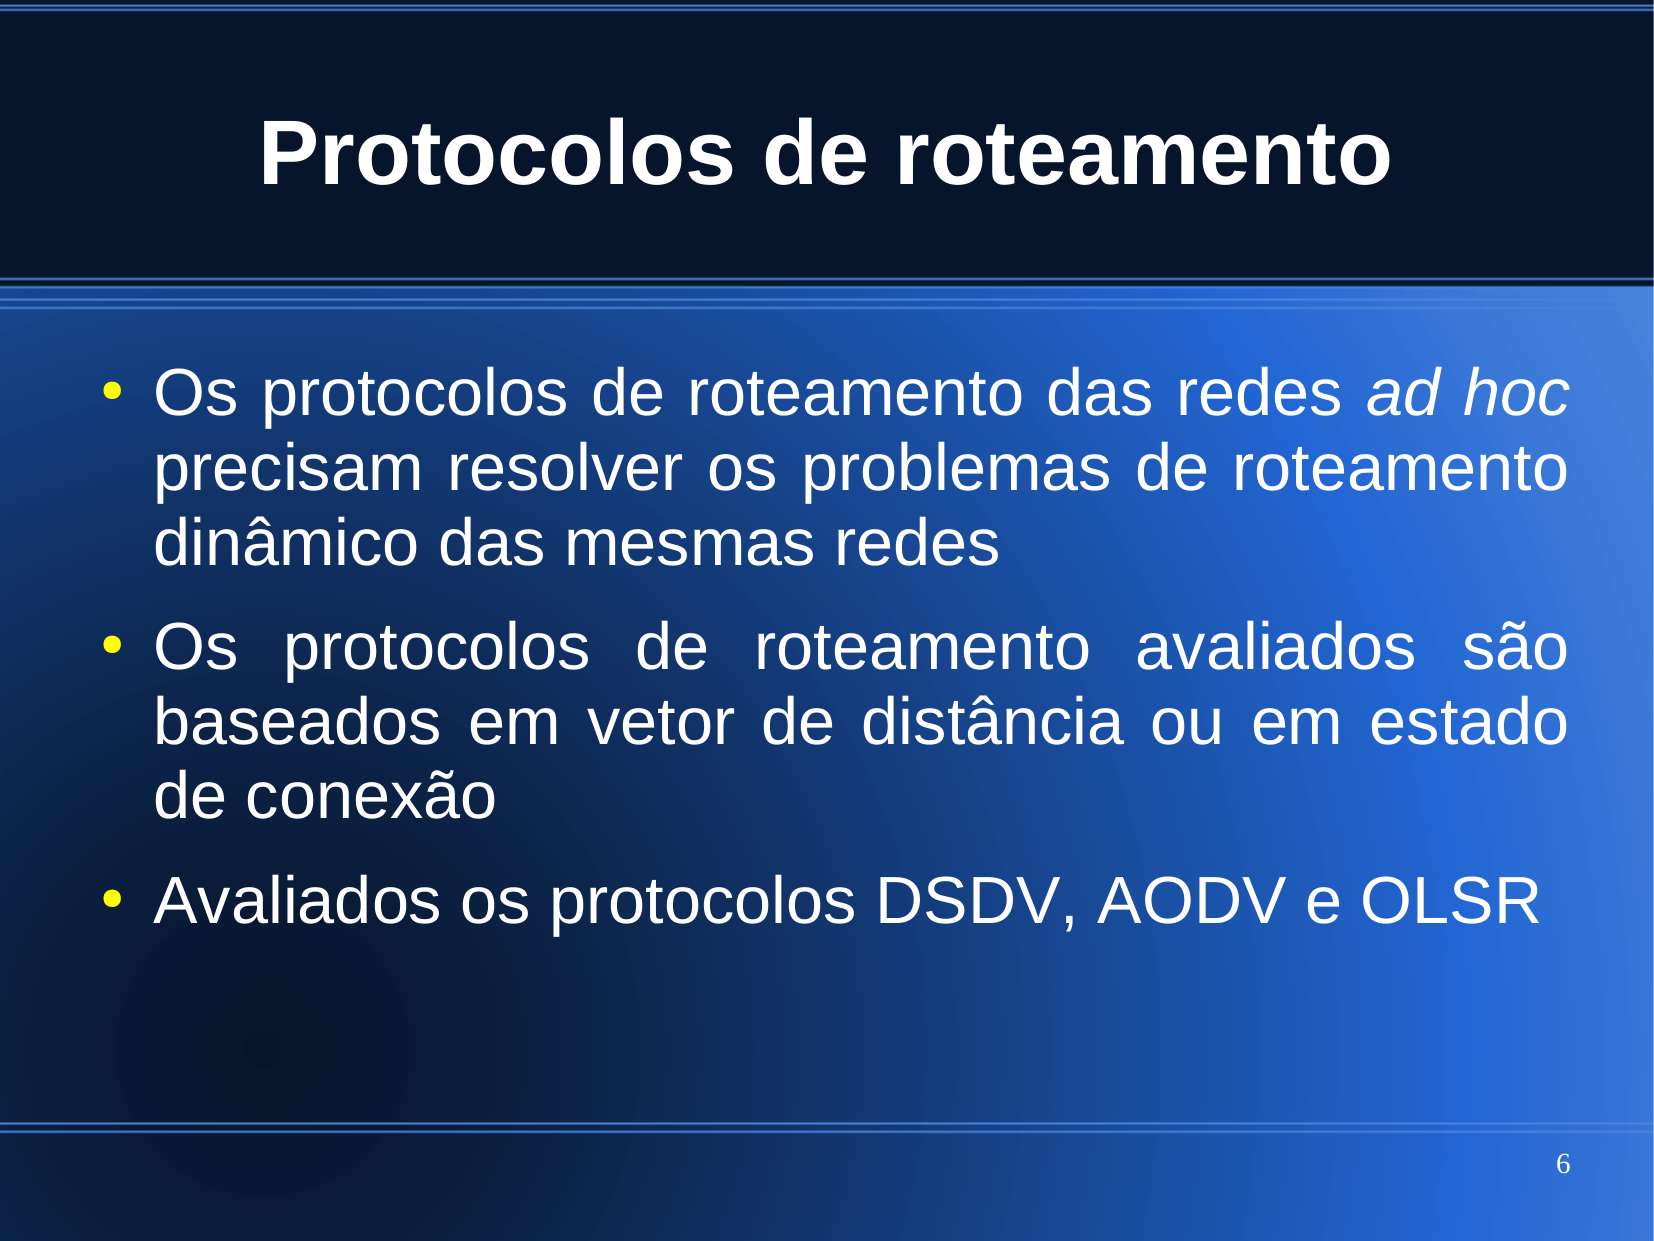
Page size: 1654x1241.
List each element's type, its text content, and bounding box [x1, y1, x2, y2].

title Protocolos de roteamento [82, 49, 1571, 257]
picture [0, 0, 1654, 1241]
list Os protocolos de roteamento das redes ad hoc precisam resolver os problemas de roteamento dinâmico das mesmas redes Os protocolos de roteamento avaliados são baseados em vetor de distância ou em estado de conexão Avaliados os protocolos DSDV, AODV e OLSR [82, 355, 1571, 1075]
